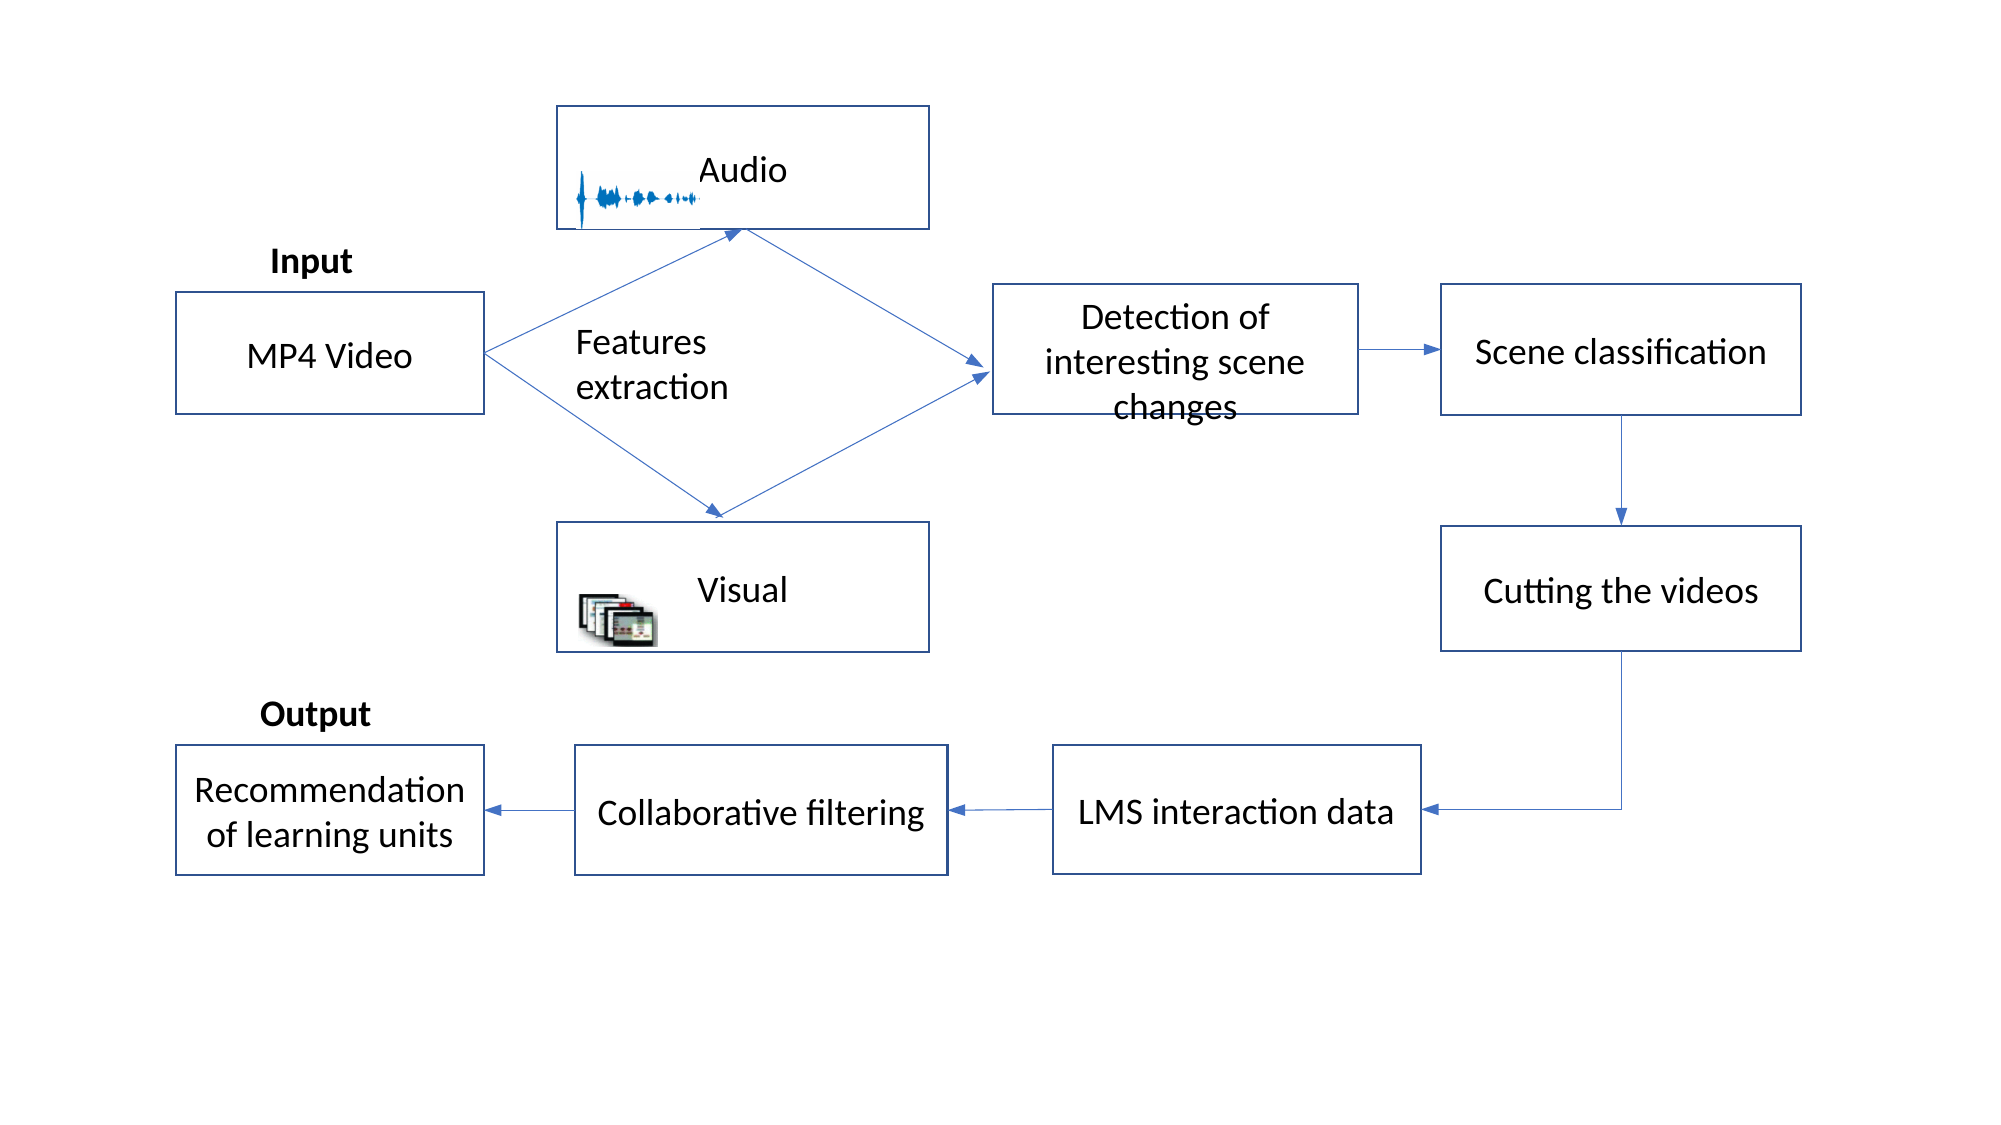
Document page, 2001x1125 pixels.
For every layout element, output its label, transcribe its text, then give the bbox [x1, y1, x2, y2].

text_box Recommendation of learning units [176, 745, 484, 875]
text_box Input [255, 228, 379, 290]
text_box Collaborative filtering [575, 745, 947, 875]
text_box Audio [557, 106, 929, 229]
text_box Output [245, 681, 406, 742]
text_box MP4 Video [176, 292, 484, 414]
text_box Detection of interesting scene changes [993, 284, 1358, 414]
text_box LMS interaction data [1053, 745, 1421, 874]
text_box Visual [557, 522, 929, 652]
picture [576, 171, 700, 229]
text_box Scene classification [1441, 284, 1801, 415]
picture [578, 594, 658, 647]
text_box Cutting the videos [1441, 526, 1801, 651]
text_box Features extraction [560, 309, 756, 416]
